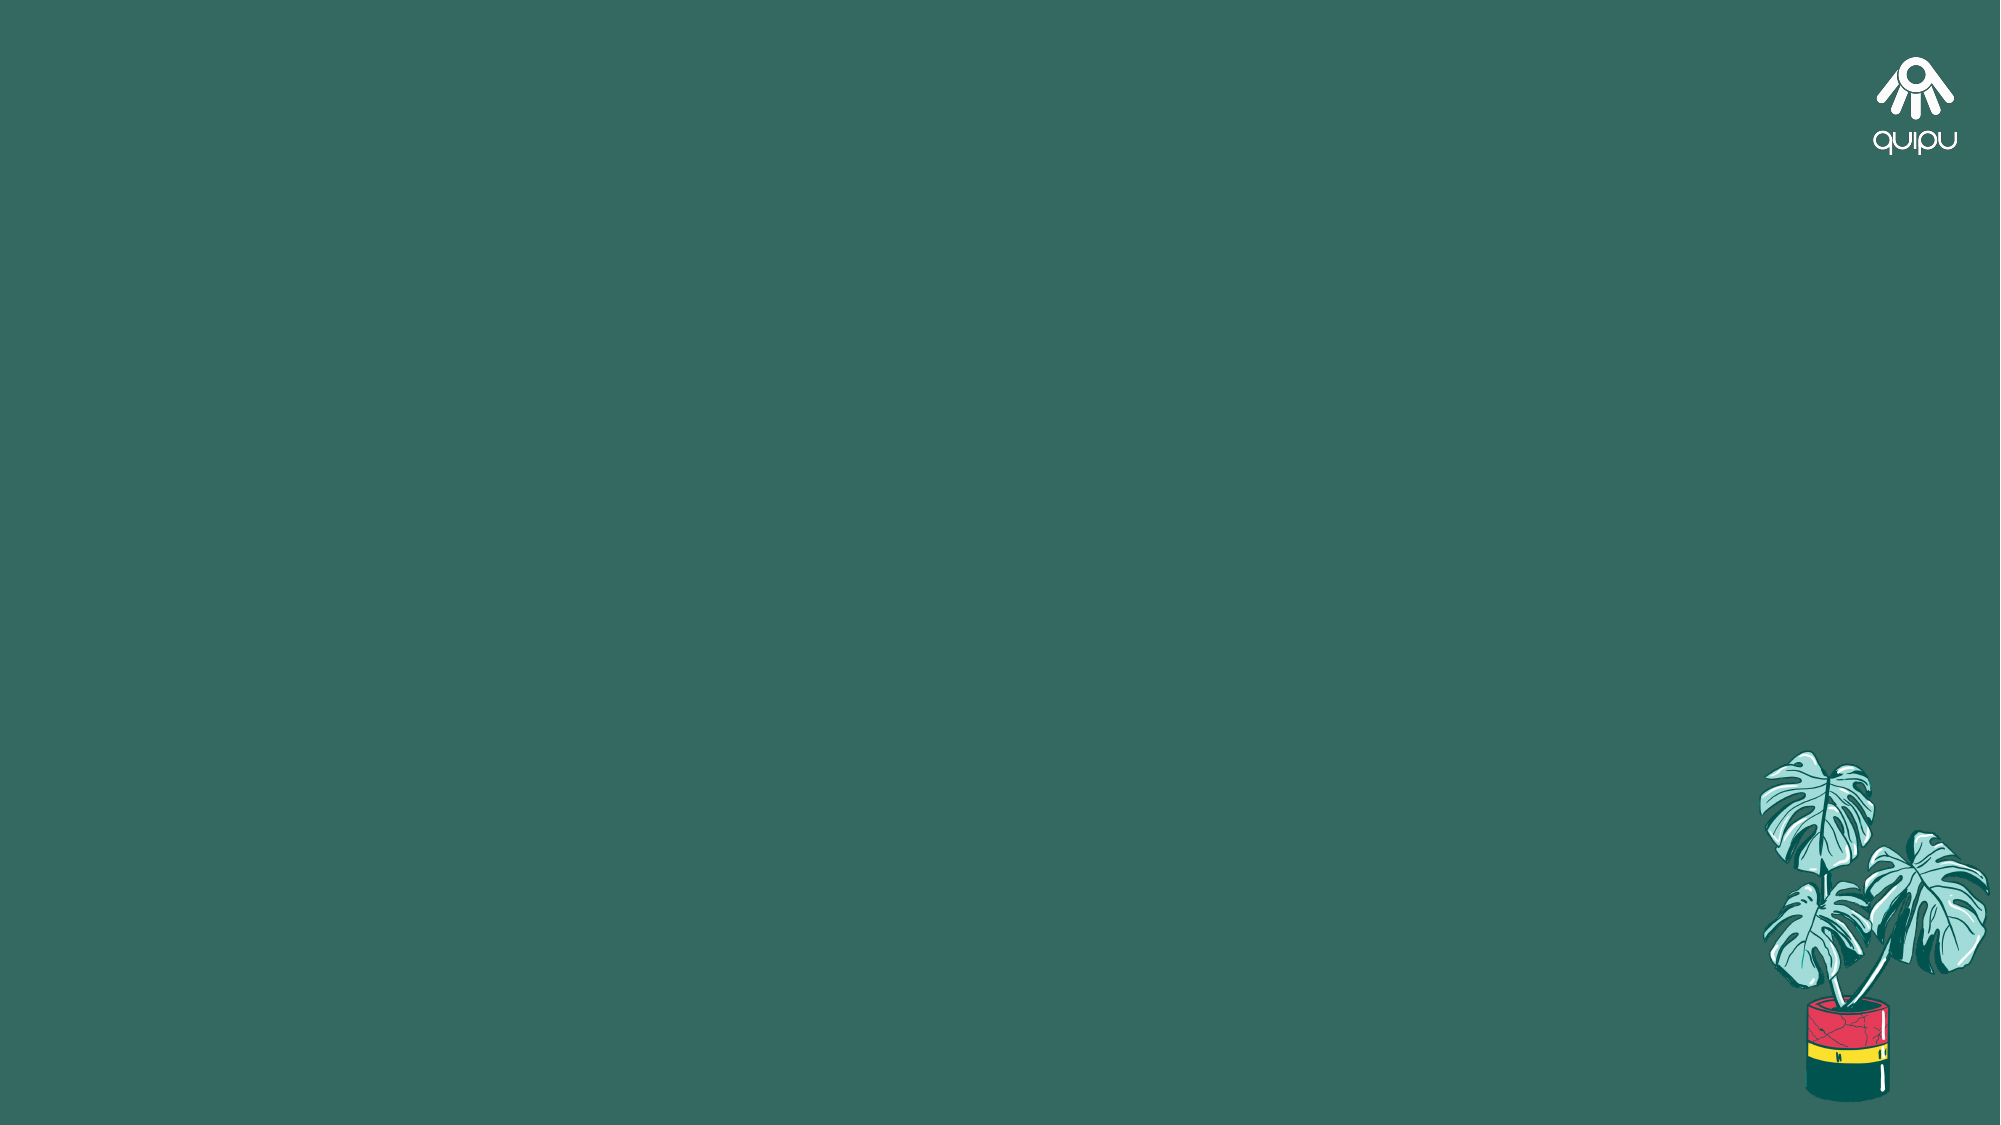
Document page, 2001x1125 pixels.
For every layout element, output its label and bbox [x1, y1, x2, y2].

picture [1731, 726, 2000, 1110]
picture [1873, 57, 1957, 155]
